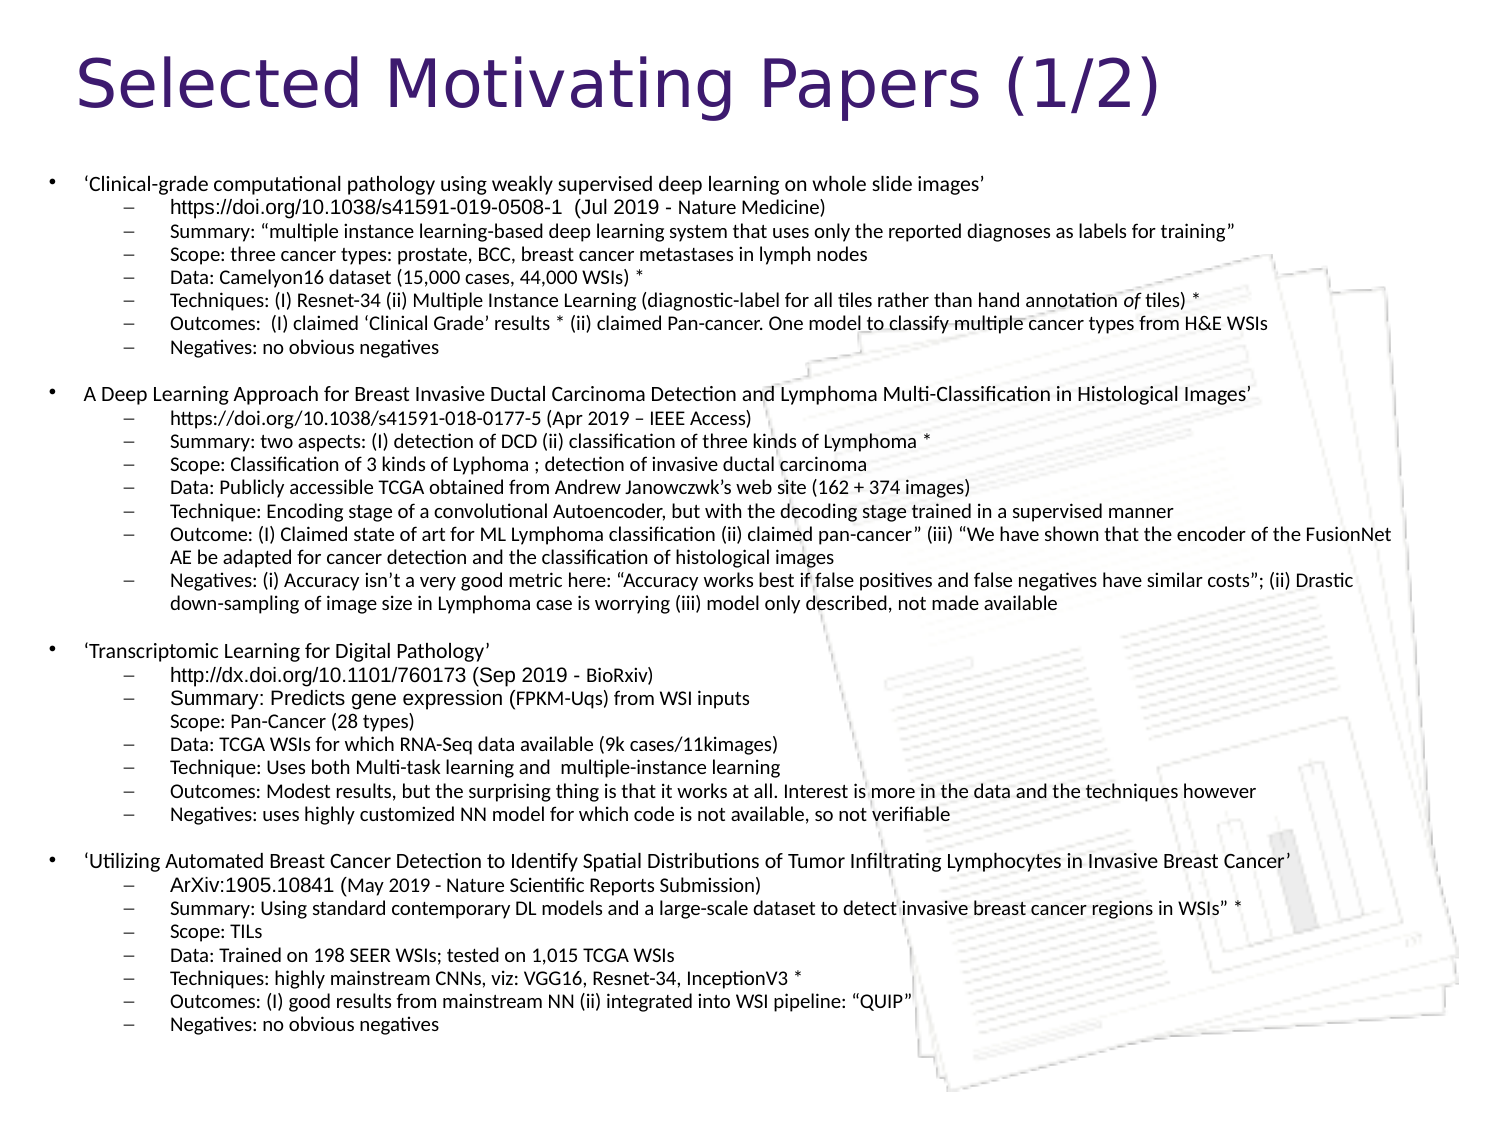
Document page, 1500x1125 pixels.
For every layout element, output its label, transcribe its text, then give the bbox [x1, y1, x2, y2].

picture [762, 254, 1459, 1092]
list ‘Clinical-grade computational pathology using weakly supervised deep learning on whole slide images’ https://doi.org/10.1038/s41591-019-0508-1 (Jul 2019 - Nature Medicine) Summary: “multiple instance learning-based deep learning system that uses only the reported diagnoses as labels for training” Scope: three cancer types: prostate, BCC, breast cancer metastases in lymph nodes Data: Camelyon16 dataset (15,000 cases, 44,000 WSIs) * Techniques: (I) Resnet-34 (ii) Multiple Instance Learning (diagnostic-label for all tiles rather than hand annotation of tiles) * Outcomes: (I) claimed ‘Clinical Grade’ results * (ii) claimed Pan-cancer. One model to classify multiple cancer types from H&E WSIs Negatives: no obvious negatives A Deep Learning Approach for Breast Invasive Ductal Carcinoma Detection and Lymphoma Multi-Classification in Histological Images’ https://doi.org/10.1038/s41591-018-0177-5 (Apr 2019 – IEEE Access) Summary: two aspects: (I) detection of DCD (ii) classification of three kinds of Lymphoma * Scope: Classification of 3 kinds of Lyphoma ; detection of invasive ductal carcinoma Data: Publicly accessible TCGA obtained from Andrew Janowczwk’s web site (162 + 374 images) Technique: Encoding stage of a convolutional Autoencoder, but with the decoding stage trained in a supervised manner Outcome: (I) Claimed state of art for ML Lymphoma classification (ii) claimed pan-cancer” (iii) “We have shown that the encoder of the FusionNet AE be adapted for cancer detection and the classification of histological images Negatives: (i) Accuracy isn’t a very good metric here: “Accuracy works best if false positives and false negatives have similar costs”; (ii) Drastic down-sampling of image size in Lymphoma case is worrying (iii) model only described, not made available ‘Transcriptomic Learning for Digital Pathology’ http://dx.doi.org/10.1101/760173 (Sep 2019 - BioRxiv) Summary: Predicts gene expression (FPKM-Uqs) from WSI inputs Scope: Pan-Cancer (28 types) Data: TCGA WSIs for which RNA-Seq data available (9k cases/11kimages) Technique: Uses both Multi-task learning and multiple-instance learning Outcomes: Modest results, but the surprising thing is that it works at all. Interest is more in the data and the techniques however Negatives: uses highly customized NN model for which code is not available, so not verifiable ‘Utilizing Automated Breast Cancer Detection to Identify Spatial Distributions of Tumor Infiltrating Lymphocytes in Invasive Breast Cancer’ ArXiv:1905.10841 (May 2019 - Nature Scientific Reports Submission) Summary: Using standard contemporary DL models and a large-scale dataset to detect invasive breast cancer regions in WSIs” * Scope: TILs Data: Trained on 198 SEER WSIs; tested on 1,015 TCGA WSIs Techniques: highly mainstream CNNs, viz: VGG16, Resnet-34, InceptionV3 * Outcomes: (I) good results from mainstream NN (ii) integrated into WSI pipeline: “QUIP” Negatives: no obvious negatives [33, 164, 1414, 1067]
title Selected Motivating Papers (1/2) [75, 45, 1247, 123]
